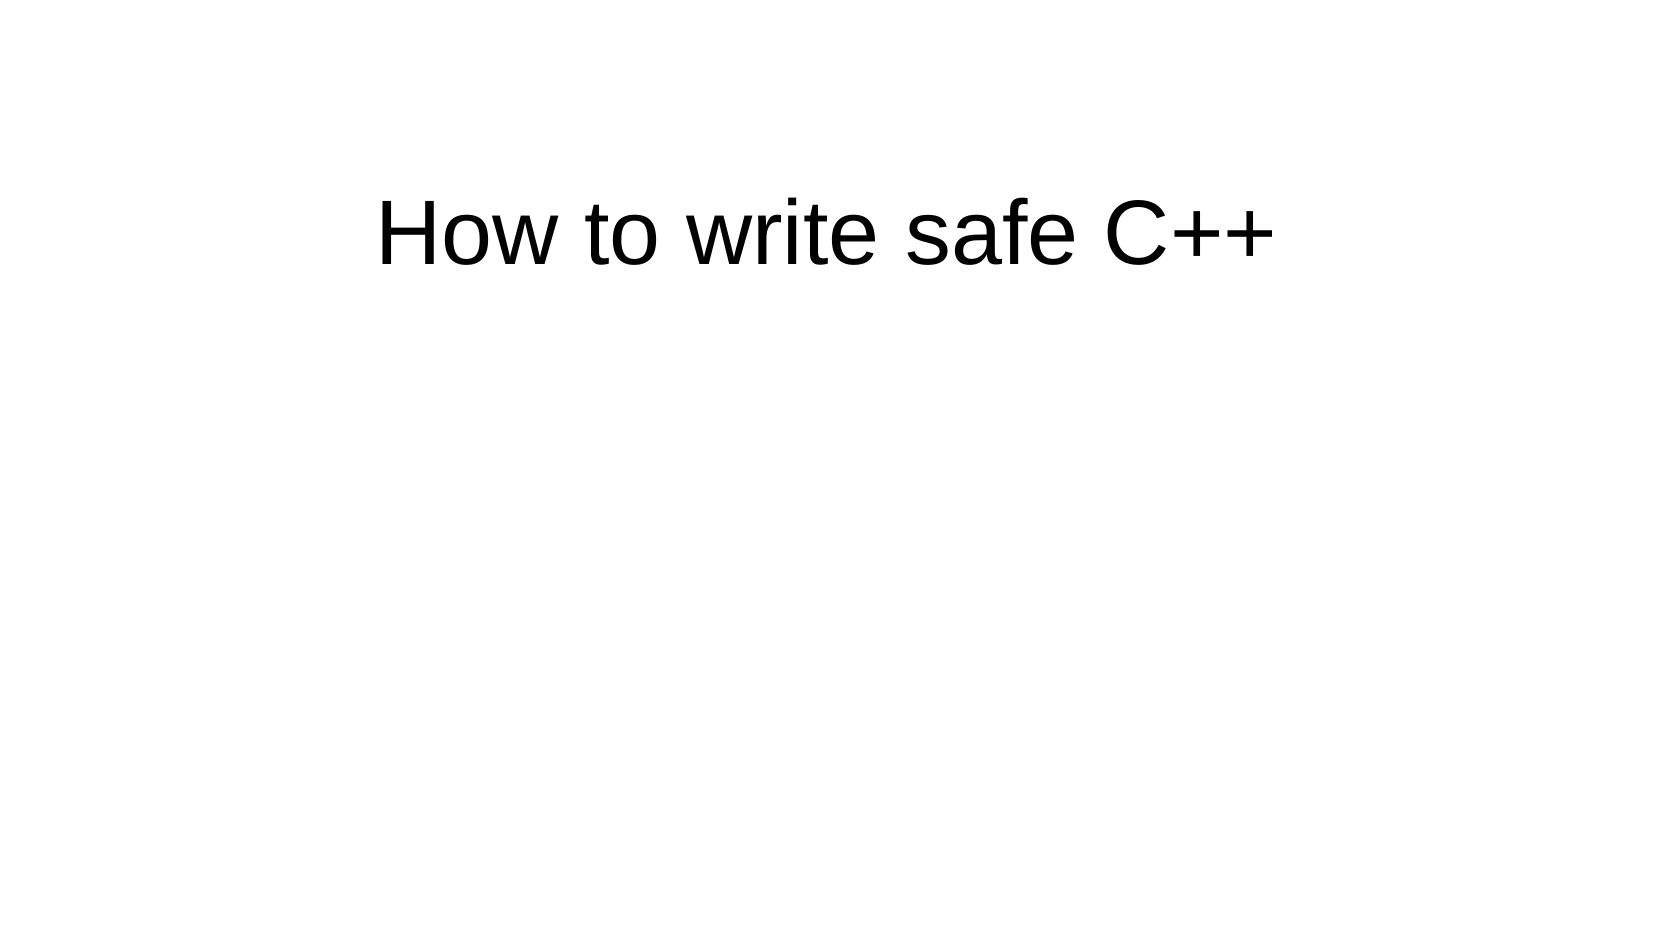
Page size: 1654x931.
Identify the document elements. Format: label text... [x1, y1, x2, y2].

title How to write safe C++ [82, 155, 1571, 311]
